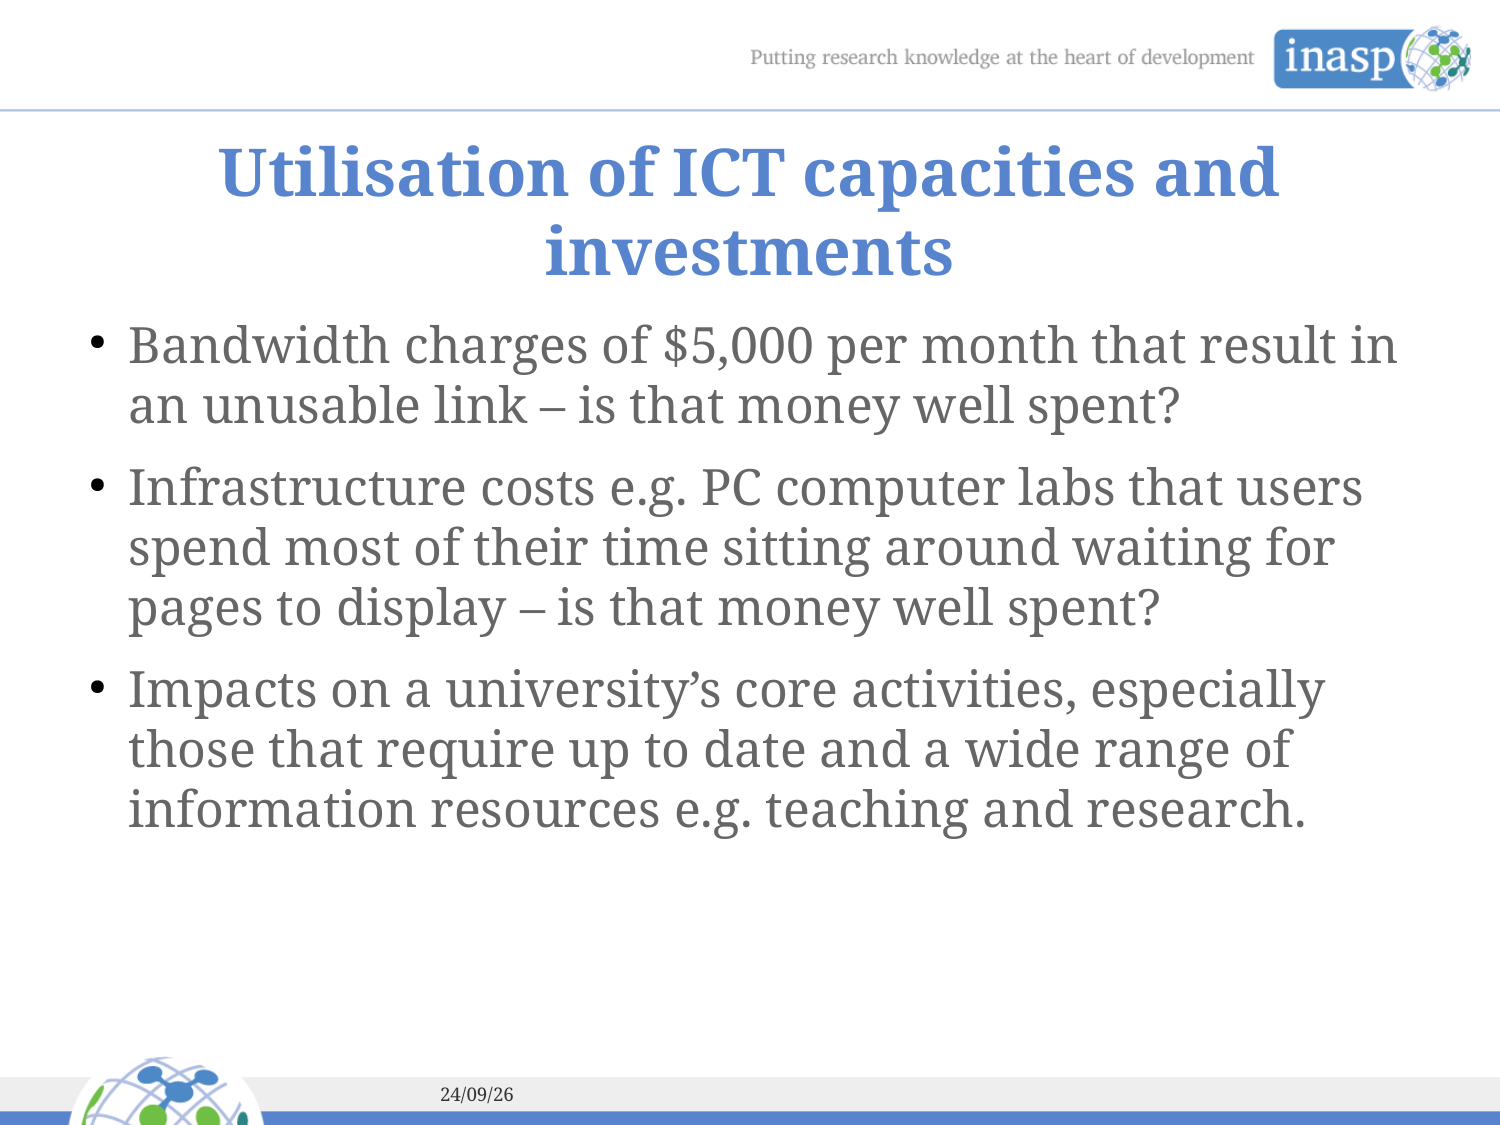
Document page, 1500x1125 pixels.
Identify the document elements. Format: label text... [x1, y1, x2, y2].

picture [0, 0, 1500, 1125]
list Bandwidth charges of $5,000 per month that result in an unusable link – is that money well spent? Infrastructure costs e.g. PC computer labs that users spend most of their time sitting around waiting for pages to display – is that money well spent? Impacts on a university’s core activities, especially those that require up to date and a wide range of information resources e.g. teaching and research. [75, 313, 1426, 967]
title Utilisation of ICT capacities and investments [75, 129, 1426, 313]
